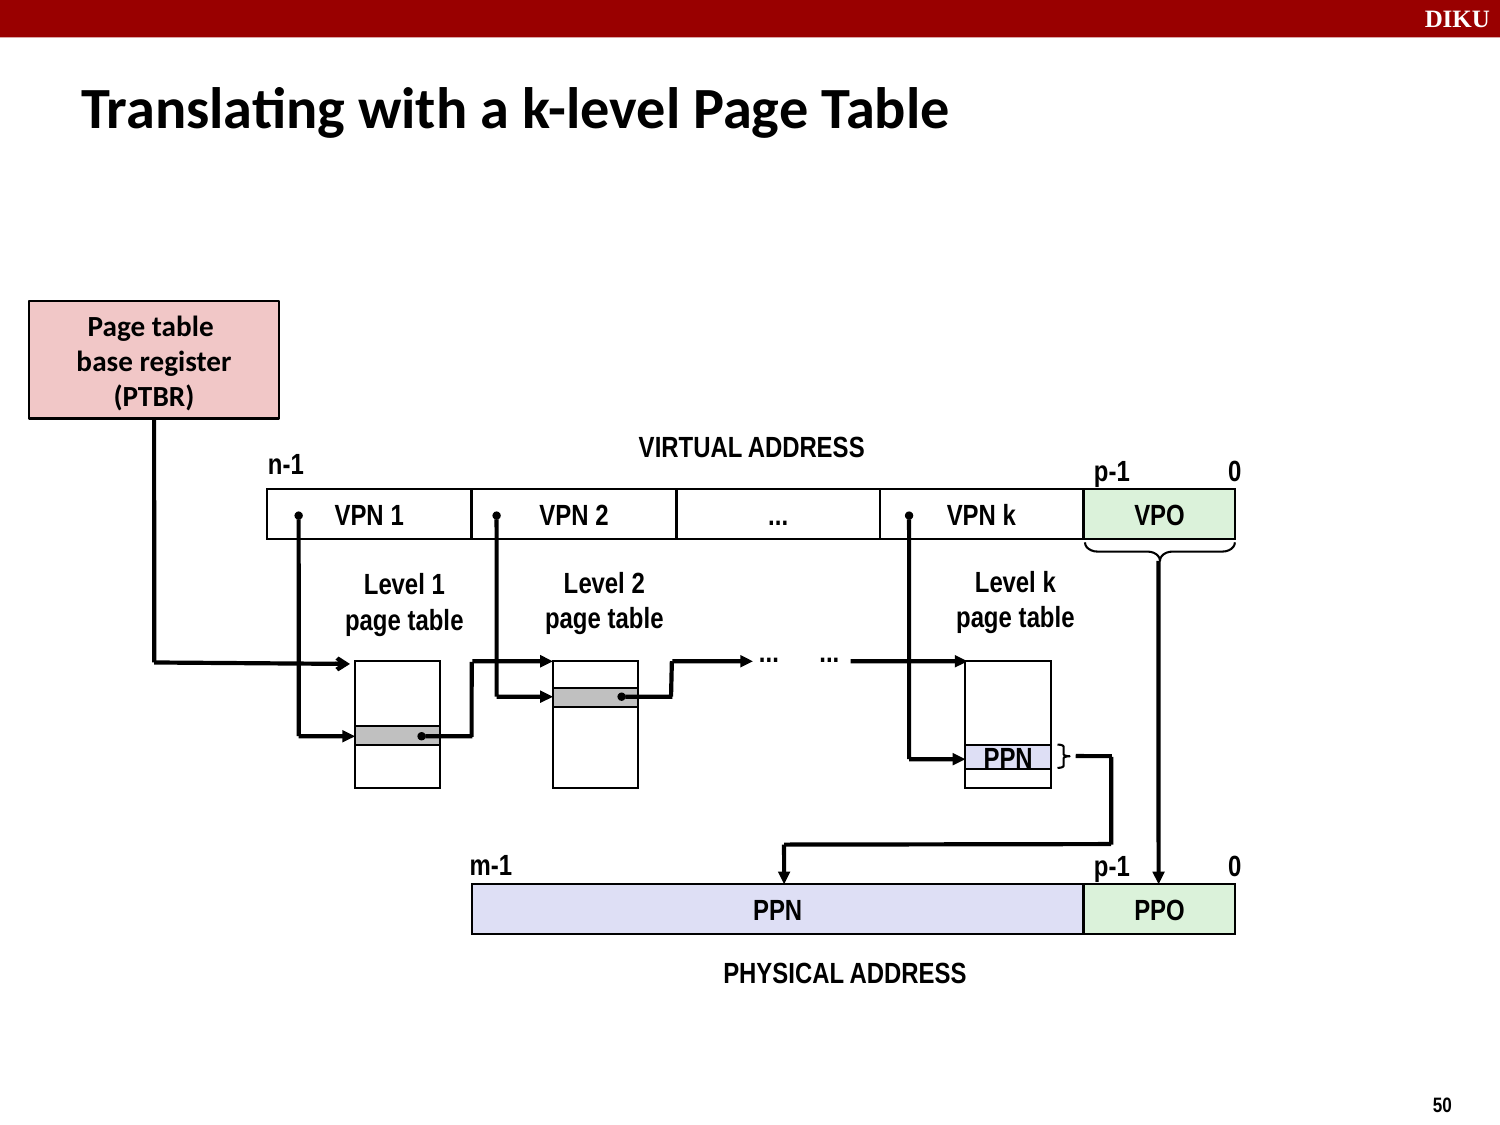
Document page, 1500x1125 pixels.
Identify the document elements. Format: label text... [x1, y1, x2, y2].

text_box Level 1 page table [321, 553, 488, 649]
text_box m-1 [451, 836, 530, 892]
text_box VIRTUAL ADDRESS [607, 418, 896, 474]
text_box PHYSICAL ADDRESS [691, 944, 999, 1000]
text_box VPN k [879, 488, 1084, 539]
text_box ... [803, 623, 856, 679]
text_box n-1 [250, 435, 322, 491]
text_box p-1 [1076, 837, 1148, 884]
text_box p-1 [1076, 837, 1109, 842]
text_box Level 2 page table [521, 551, 688, 647]
text_box 0 [1212, 442, 1258, 497]
text_box VPN 2 [472, 488, 676, 539]
text_box Translating with a k-level Page Table [66, 40, 1426, 169]
text_box p-1 [1076, 442, 1148, 488]
text_box PPN [965, 744, 1051, 770]
text_box VPN 1 [267, 488, 471, 539]
text_box [354, 725, 441, 745]
text_box PPO [1084, 884, 1235, 935]
text_box ... [742, 623, 796, 679]
text_box ... [676, 488, 879, 539]
text_box Page table base register (PTBR) [29, 300, 279, 419]
text_box 0 [1212, 837, 1258, 892]
text_box Level k page table [932, 550, 1099, 646]
text_box [552, 688, 639, 708]
text_box VPO [1084, 488, 1235, 539]
text_box PPN [472, 884, 1084, 935]
